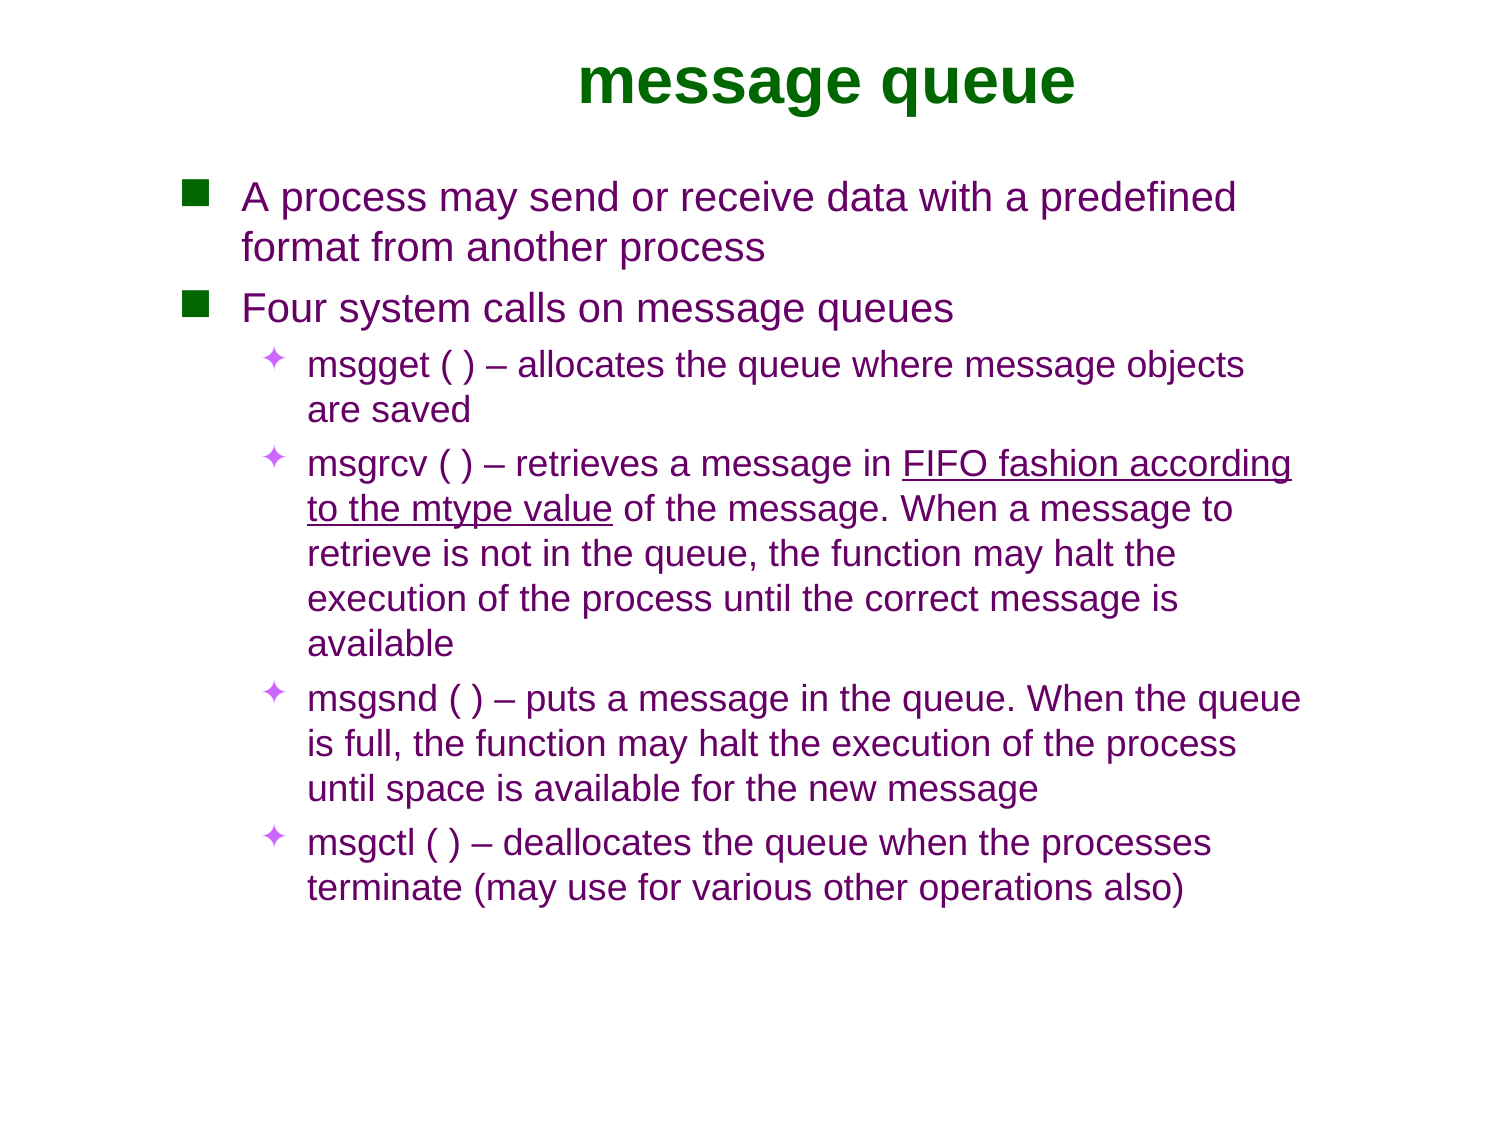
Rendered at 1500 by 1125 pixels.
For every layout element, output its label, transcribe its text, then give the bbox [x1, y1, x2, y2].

list A process may send or receive data with a predefined format from another process Four system calls on message queues msgget ( ) – allocates the queue where message objects are saved msgrcv ( ) – retrieves a message in FIFO fashion according to the mtype value of the message. When a message to retrieve is not in the queue, the function may halt the execution of the process until the correct message is available msgsnd ( ) – puts a message in the queue. When the queue is full, the function may halt the execution of the process until space is available for the new message msgctl ( ) – deallocates the queue when the processes terminate (may use for various other operations also) [170, 162, 1324, 1008]
title message queue [154, 29, 1500, 125]
